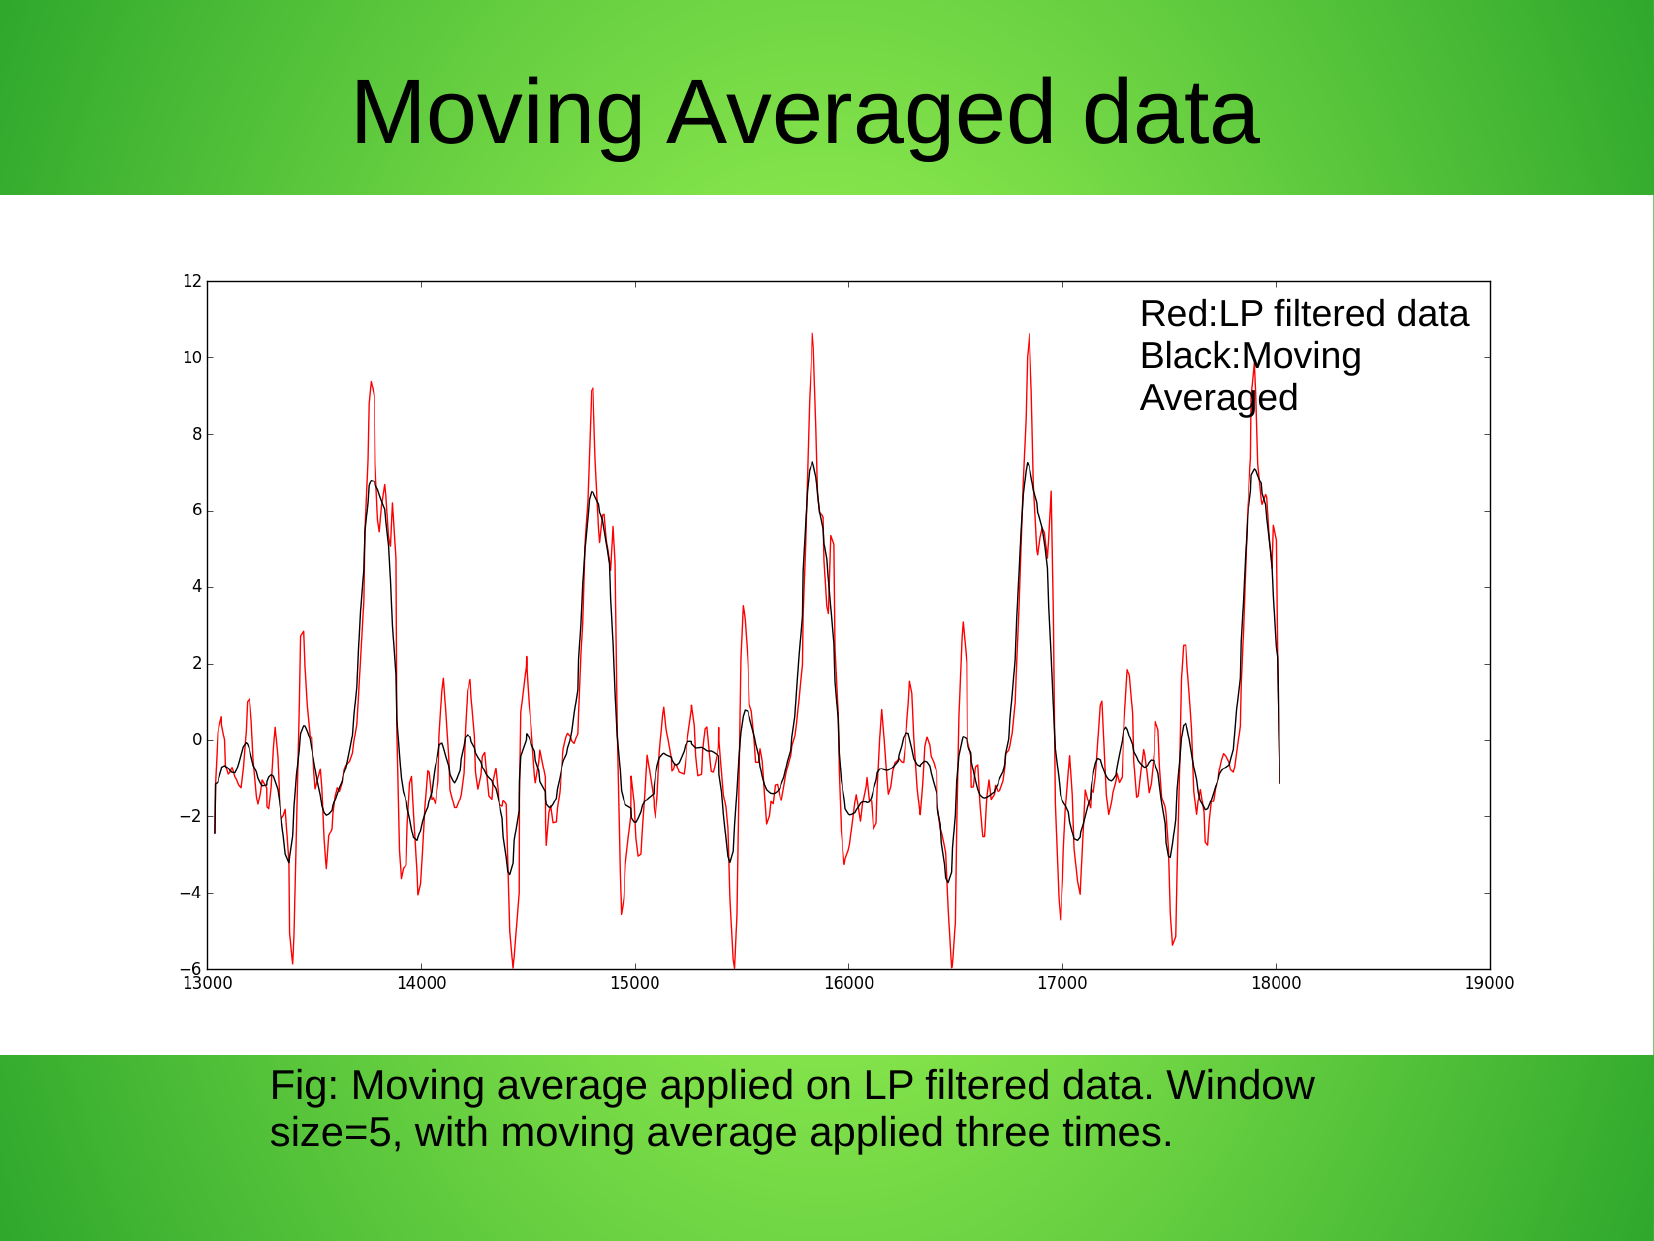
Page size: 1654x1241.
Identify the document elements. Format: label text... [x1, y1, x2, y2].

text_box Red:LP filtered data Black:Moving Averaged [1125, 285, 1501, 426]
text_box Fig: Moving average applied on LP filtered data. Window size=5, with moving average applied three times. [255, 1054, 1381, 1163]
title Moving Averaged data [82, 60, 1531, 163]
picture [0, 195, 1654, 1055]
